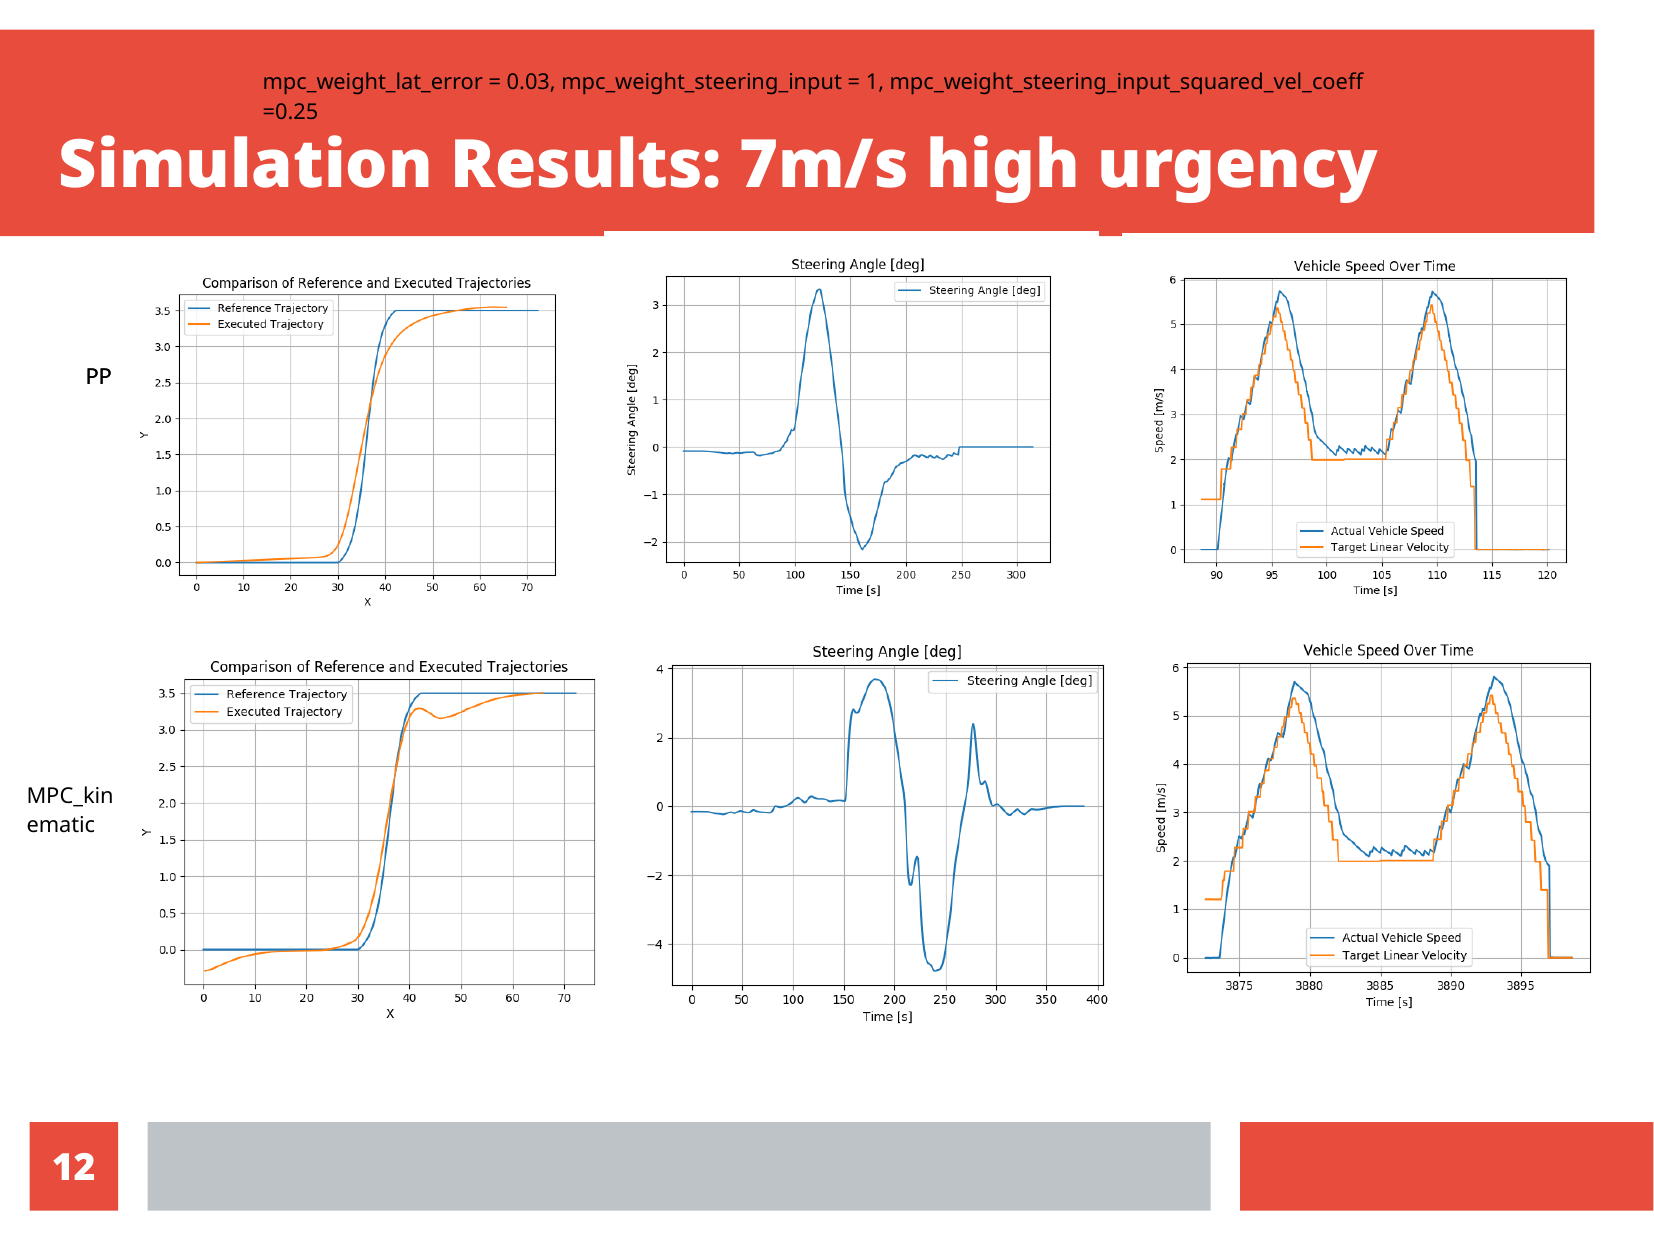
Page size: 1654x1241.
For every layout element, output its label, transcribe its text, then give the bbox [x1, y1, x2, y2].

text_box PP [70, 354, 118, 395]
text_box MPC_kinematic [11, 772, 118, 839]
title Simulation Results: 7m/s high urgency [59, 59, 1595, 207]
picture [604, 231, 1099, 603]
text_box mpc_weight_lat_error = 0.03, mpc_weight_steering_input = 1, mpc_weight_steering_input_squared_vel_coeff =0.25 [248, 59, 1430, 125]
picture [118, 250, 1642, 1031]
picture [1122, 233, 1615, 603]
